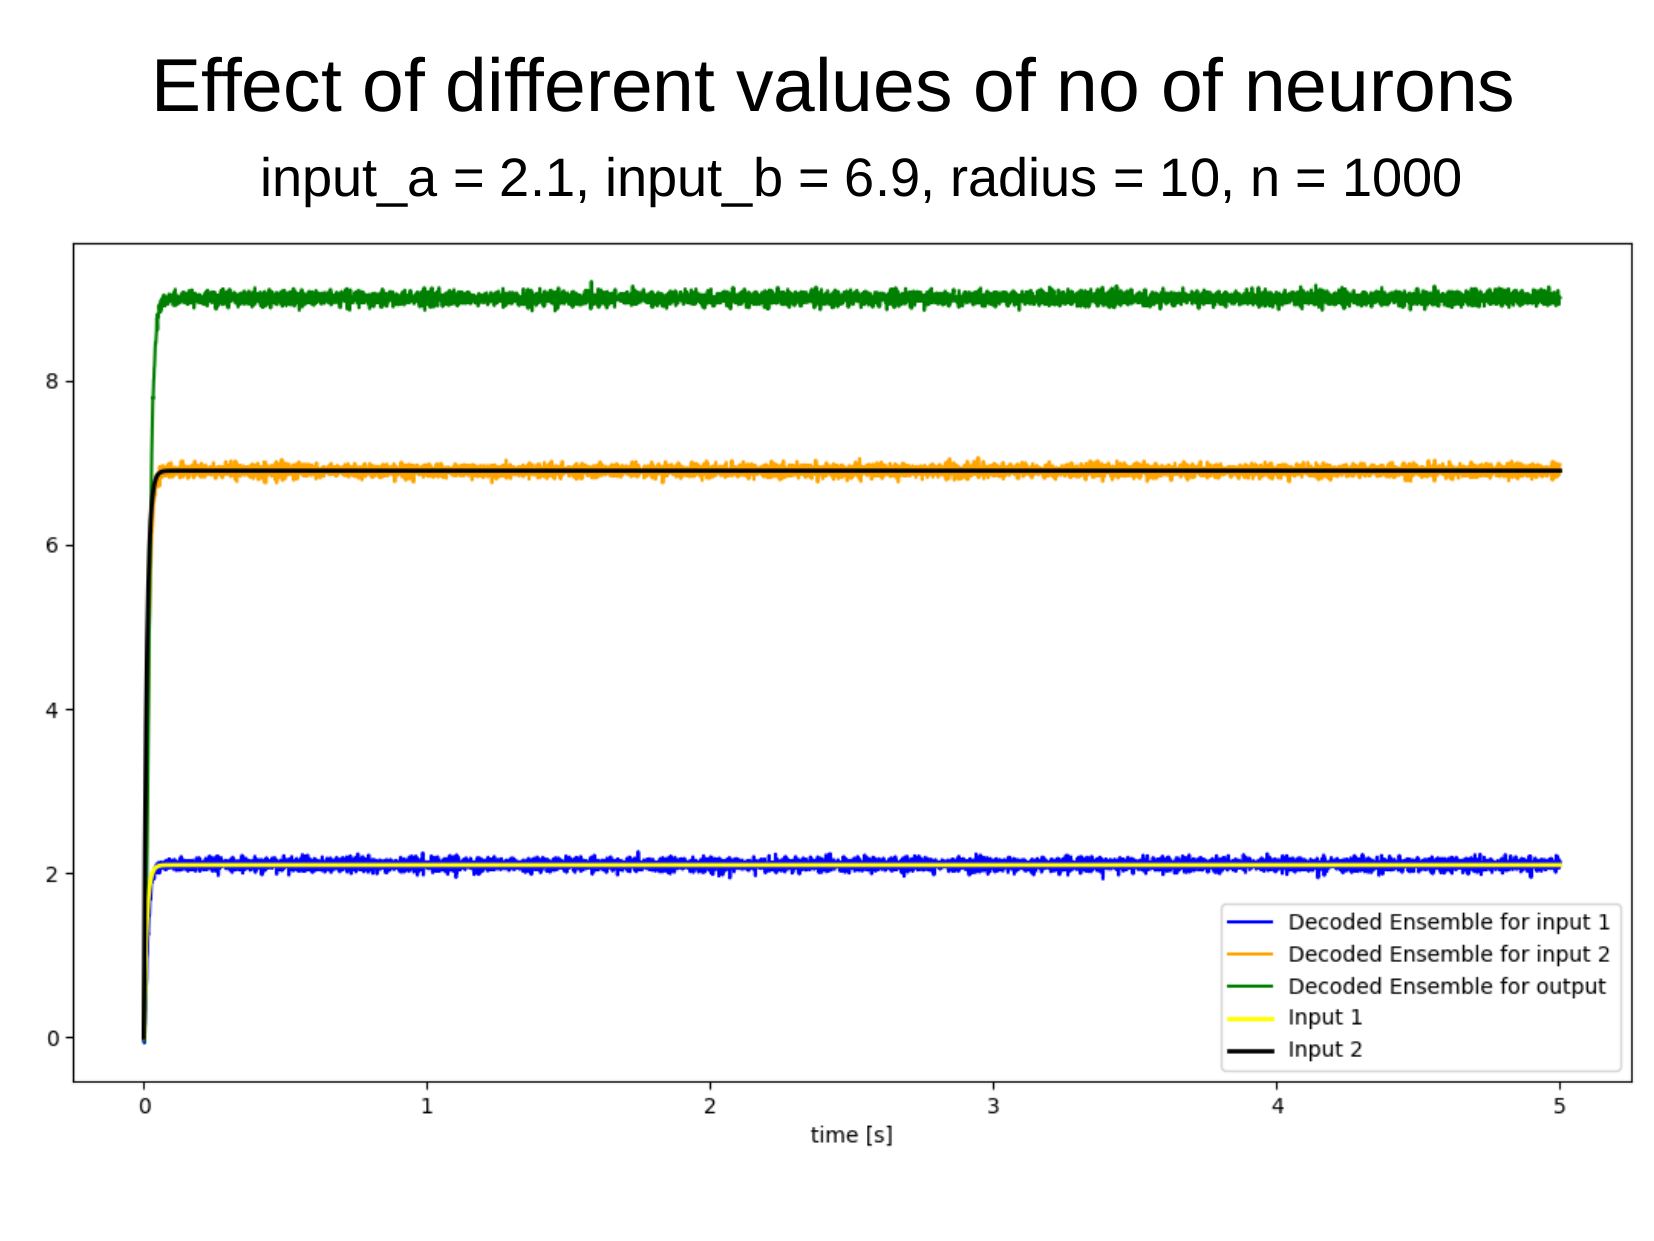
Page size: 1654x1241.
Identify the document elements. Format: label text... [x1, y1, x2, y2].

picture [23, 224, 1654, 1158]
list input_a = 2.1, input_b = 6.9, radius = 10, n = 1000 [82, 147, 1571, 224]
title Effect of different values of no of neurons [82, 23, 1571, 147]
